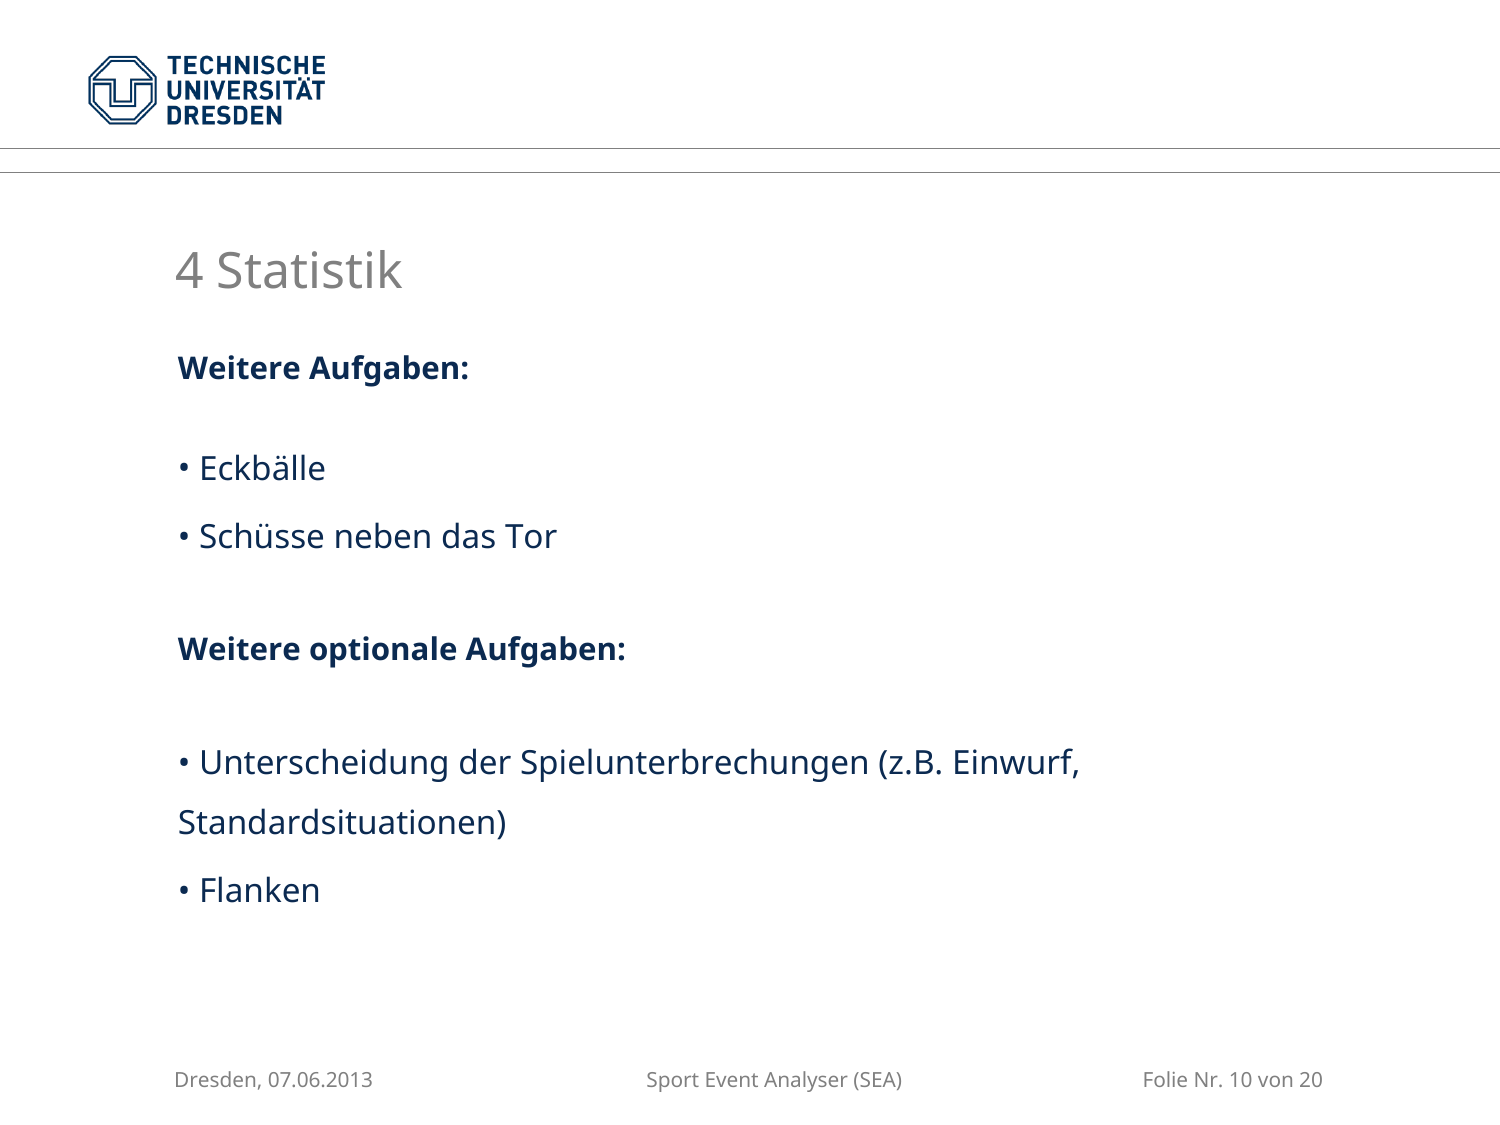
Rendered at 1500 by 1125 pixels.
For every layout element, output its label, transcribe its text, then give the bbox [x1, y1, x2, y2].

text_box Dresden, 07.06.2013 [159, 1048, 510, 1109]
title 4 Statistik [160, 231, 1392, 307]
picture [88, 54, 325, 125]
list Weitere Aufgaben: Eckbälle Schüsse neben das Tor Weitere optionale Aufgaben: Unterscheidung der Spielunterbrechungen (z.B. Einwurf, Standardsituationen) Flanken [162, 340, 1224, 988]
